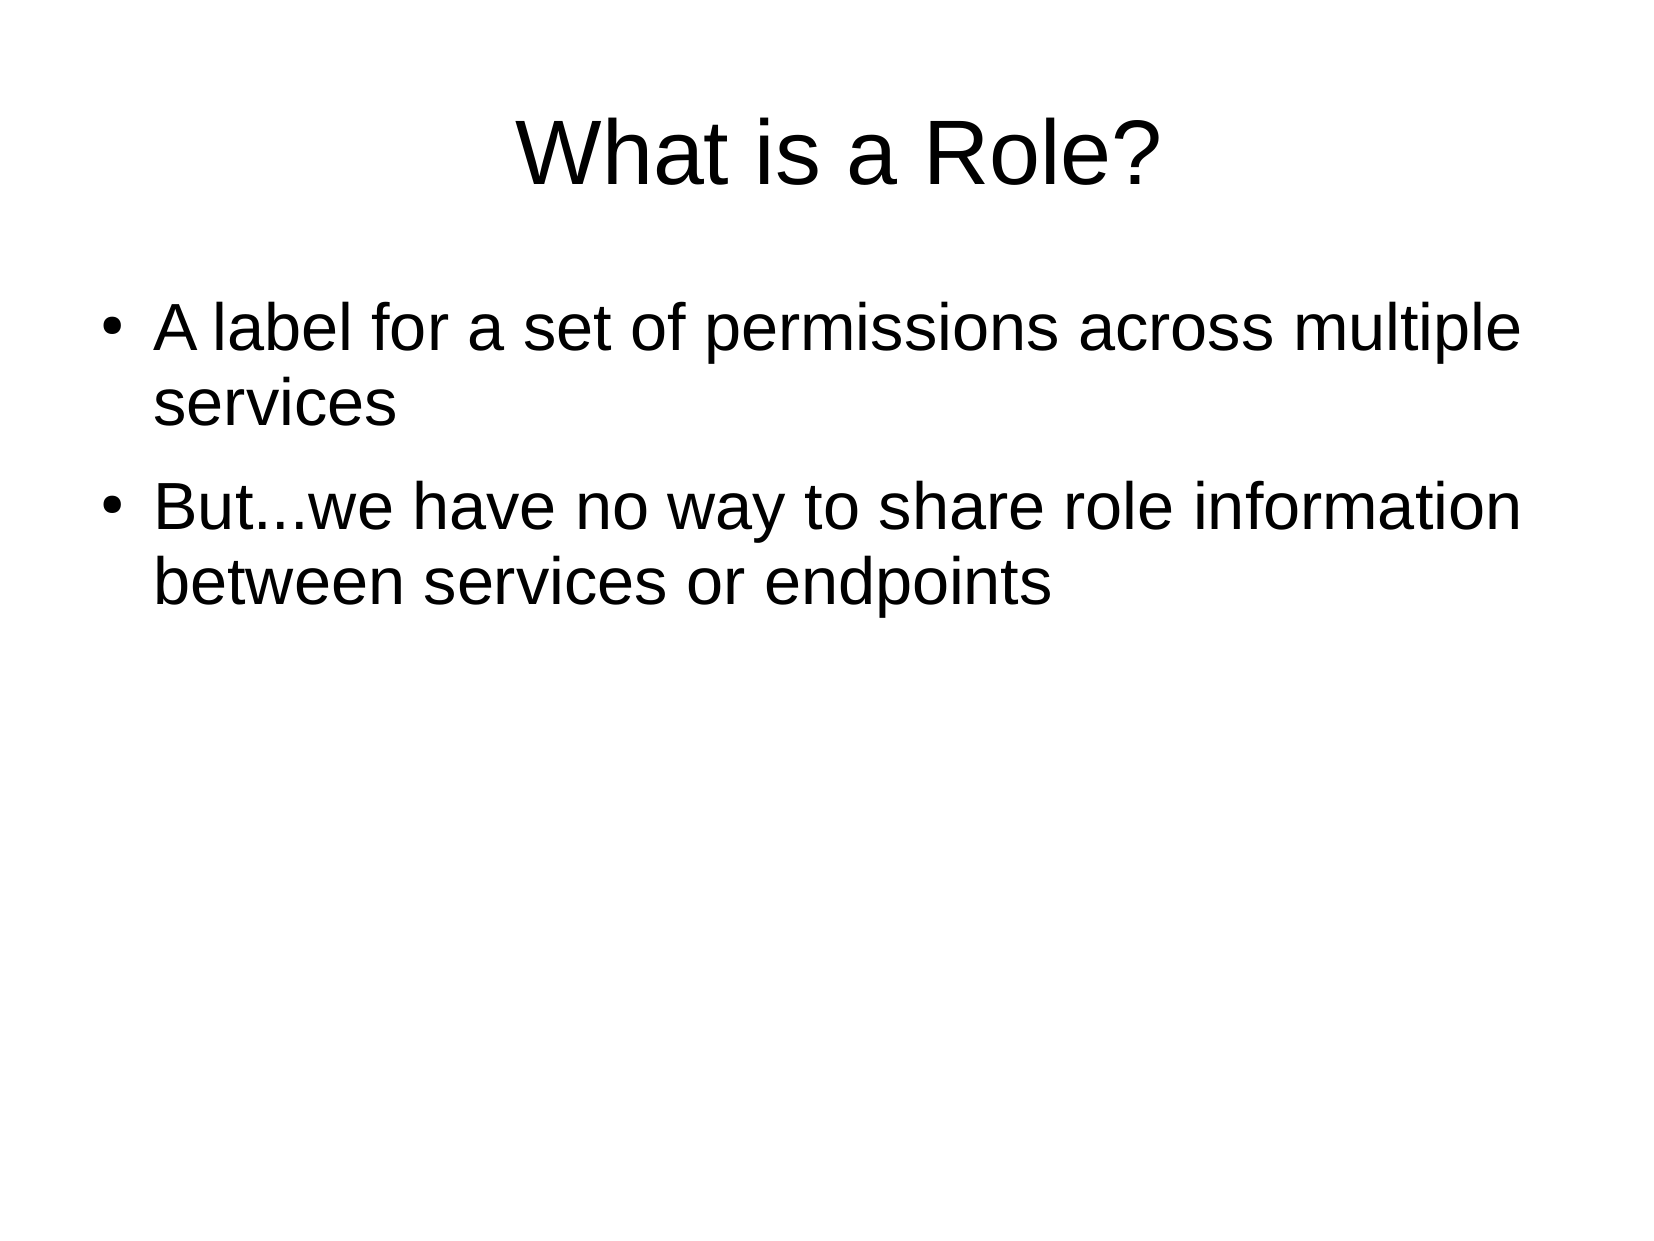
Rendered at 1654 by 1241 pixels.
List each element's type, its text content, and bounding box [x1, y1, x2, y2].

list A label for a set of permissions across multiple services But...we have no way to share role information between services or endpoints [82, 290, 1571, 1010]
title What is a Role? [82, 49, 1571, 257]
